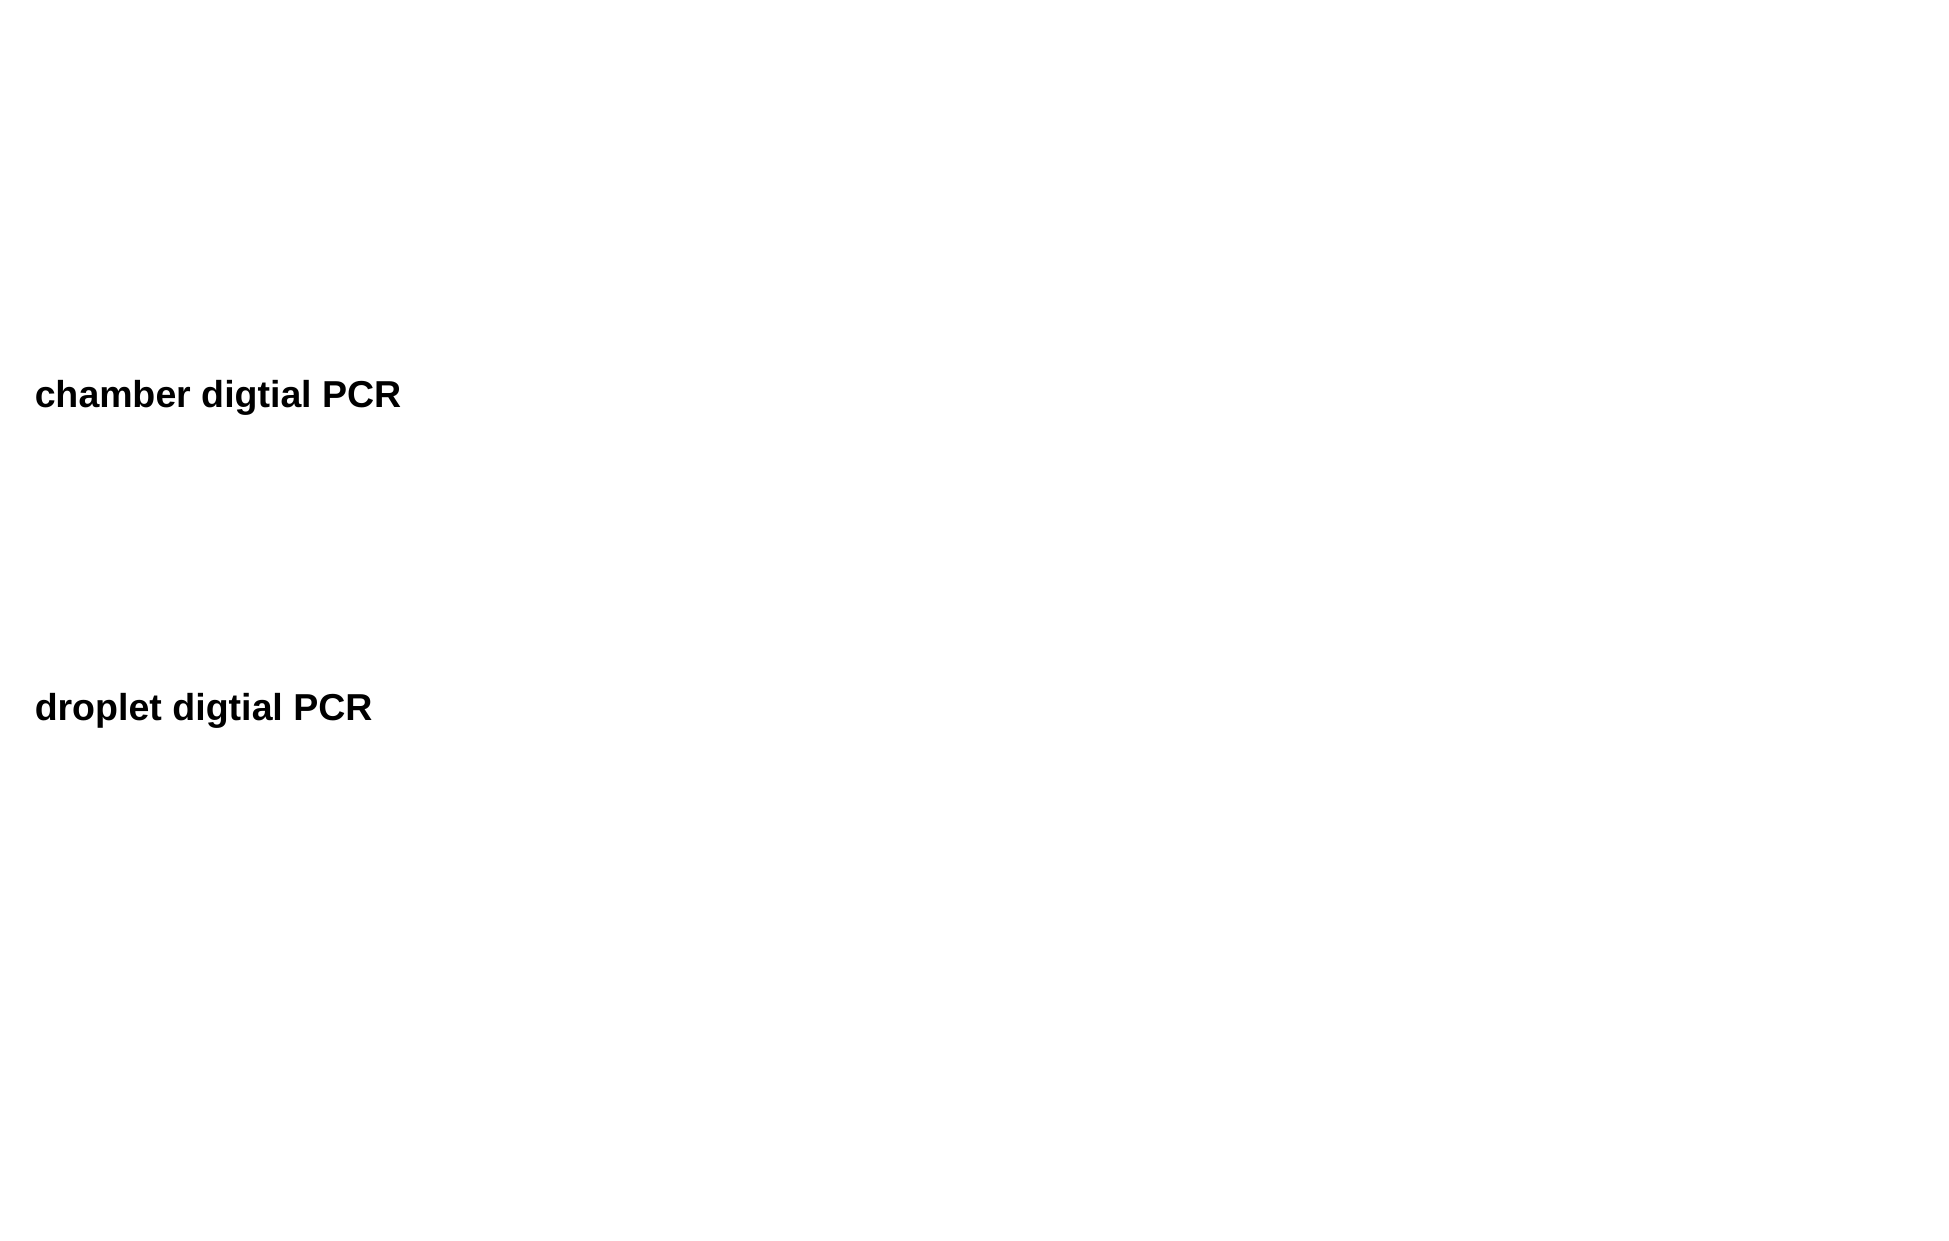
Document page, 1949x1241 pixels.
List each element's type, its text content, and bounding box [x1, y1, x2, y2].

text_box chamber digtial PCR [20, 366, 417, 424]
text_box droplet digtial PCR [20, 679, 388, 737]
